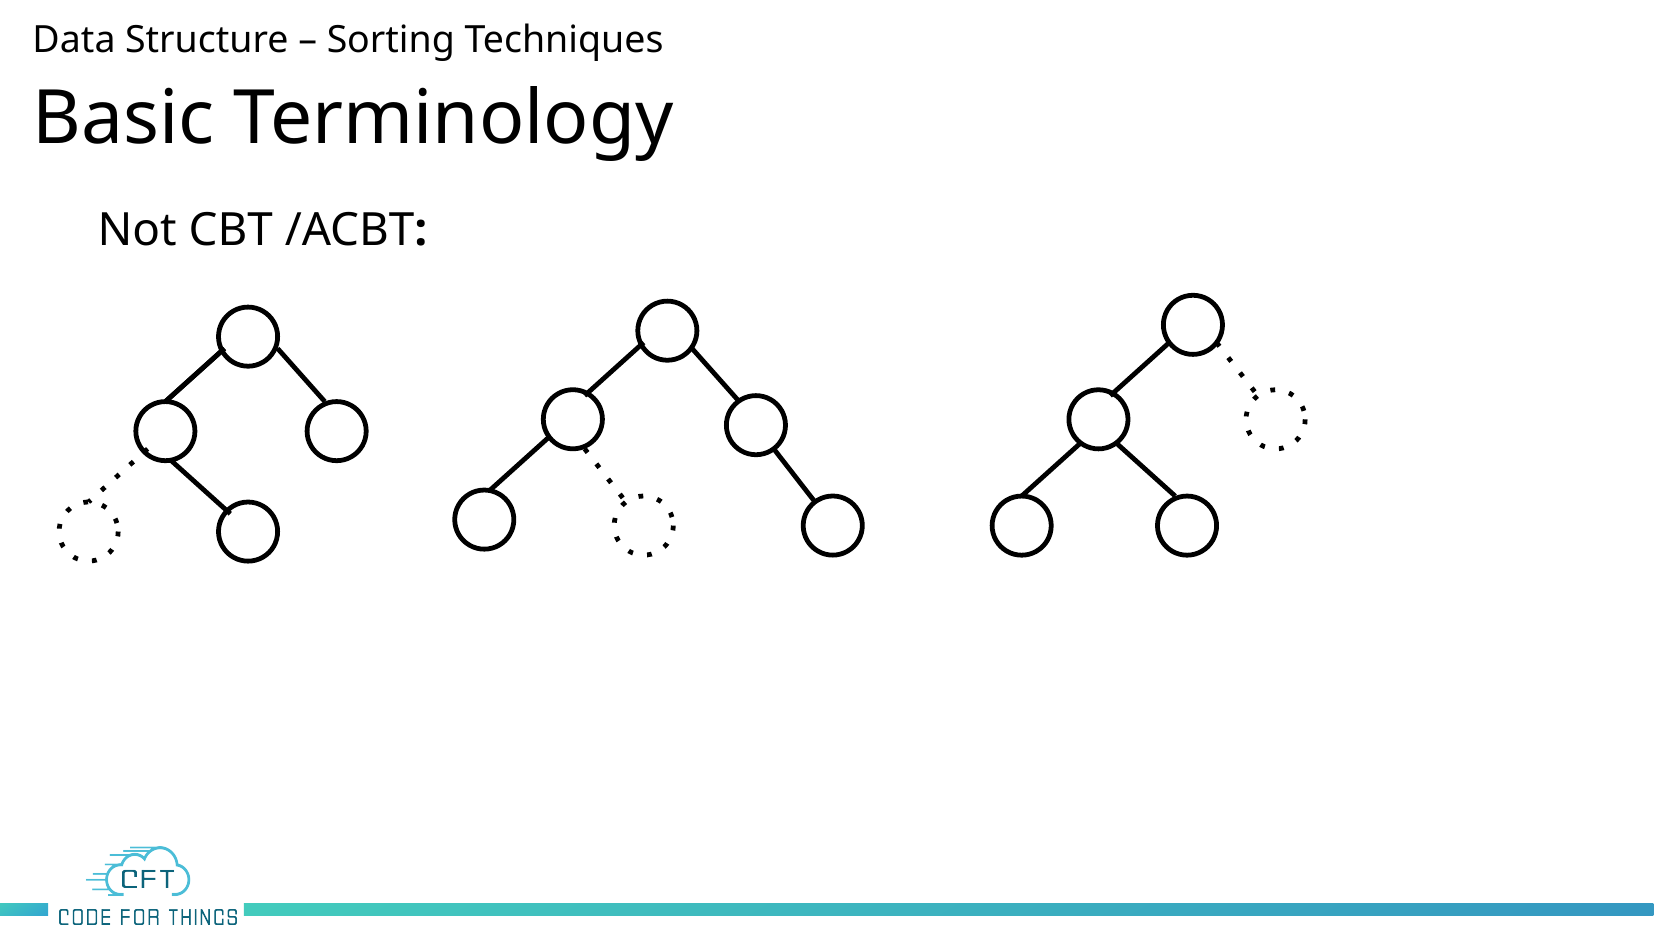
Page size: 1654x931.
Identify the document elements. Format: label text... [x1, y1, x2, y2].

text_box [1157, 496, 1217, 556]
text_box [59, 502, 119, 562]
text_box [1068, 389, 1129, 449]
text_box Not CBT /ACBT: [70, 189, 591, 258]
text_box [1163, 295, 1223, 355]
text_box [218, 307, 278, 367]
text_box [454, 490, 514, 550]
text_box [992, 496, 1052, 556]
text_box [135, 401, 195, 461]
text_box [726, 395, 786, 455]
picture [59, 846, 237, 925]
text_box [543, 389, 603, 449]
title Data Structure – Sorting Techniques Basic Terminology [32, 12, 1184, 166]
text_box [637, 301, 697, 361]
text_box [307, 401, 367, 461]
text_box [218, 502, 278, 562]
text_box [614, 496, 674, 556]
text_box [803, 496, 863, 556]
text_box [1246, 389, 1306, 449]
